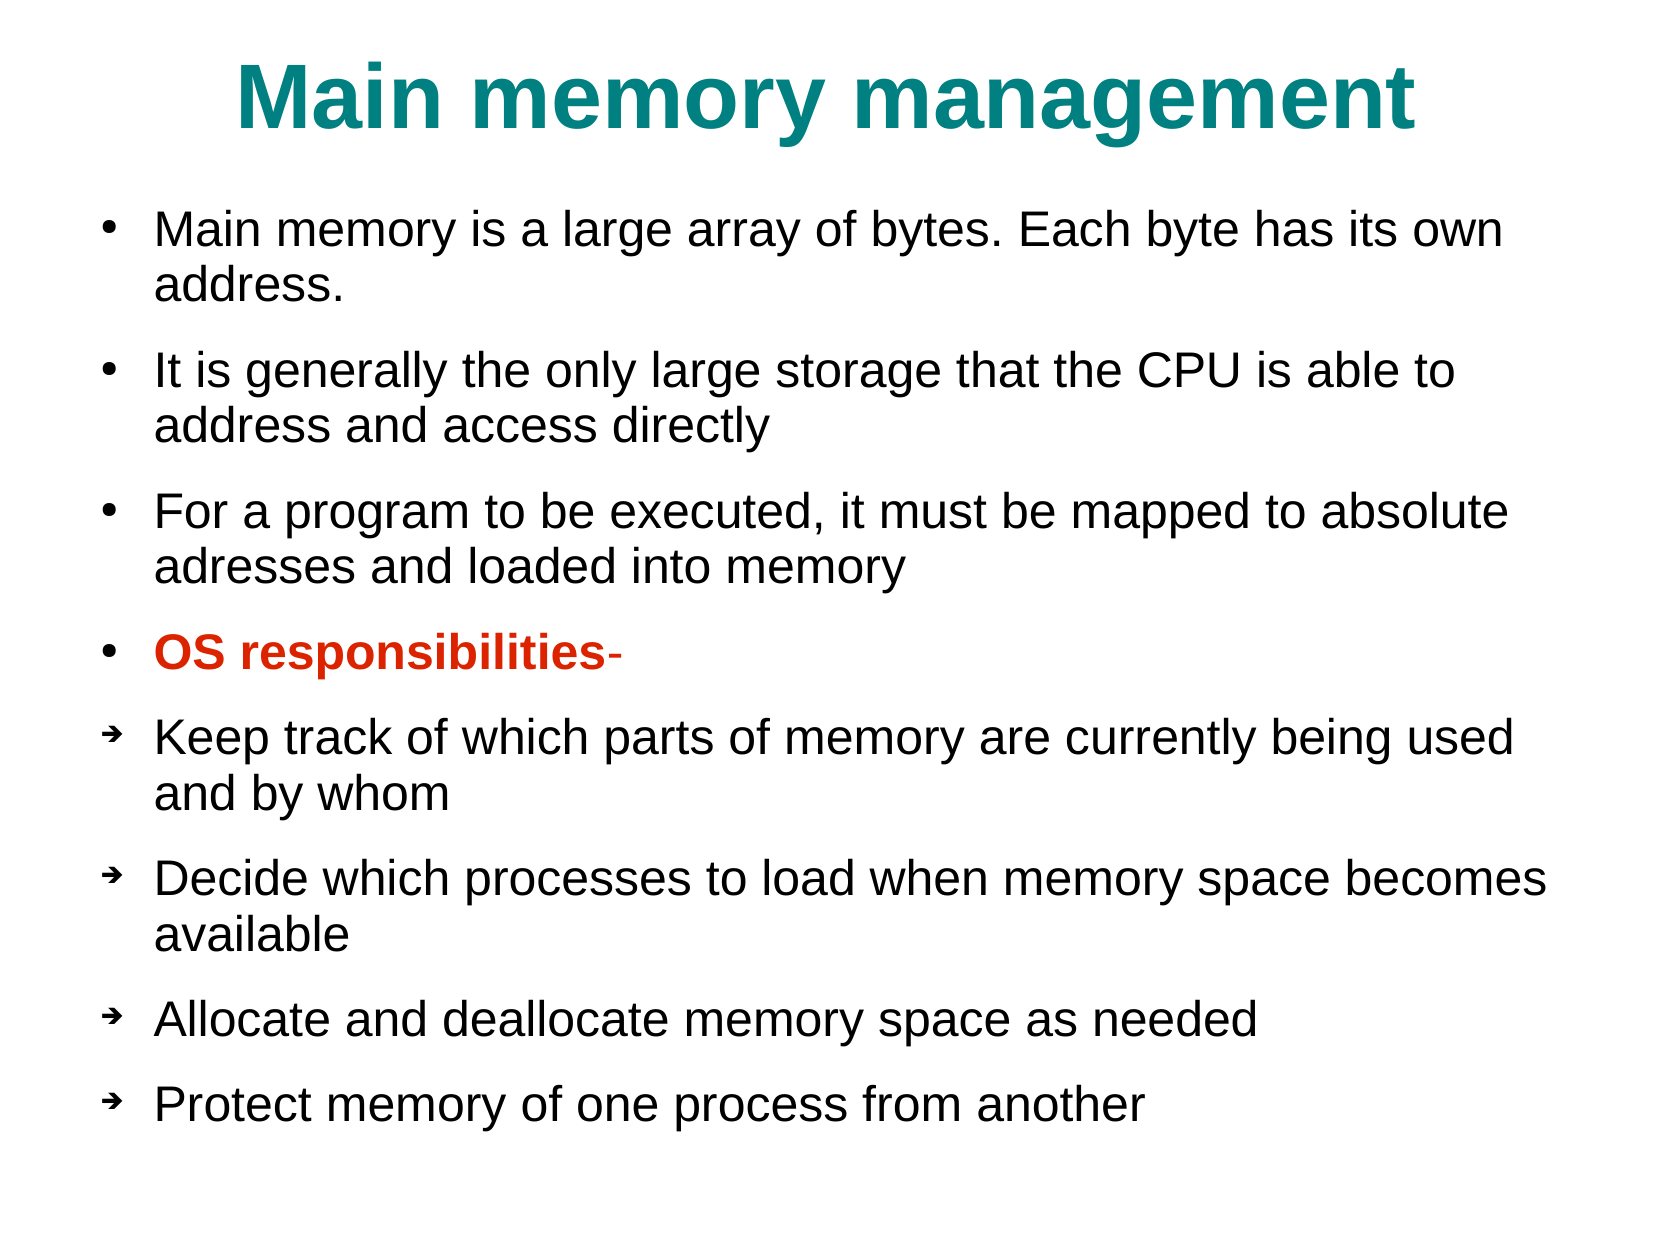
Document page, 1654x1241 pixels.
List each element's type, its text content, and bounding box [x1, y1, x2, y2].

list Main memory is a large array of bytes. Each byte has its own address. It is generally the only large storage that the CPU is able to address and access directly For a program to be executed, it must be mapped to absolute adresses and loaded into memory OS responsibilities- Keep track of which parts of memory are currently being used and by whom Decide which processes to load when memory space becomes available Allocate and deallocate memory space as needed Protect memory of one process from another [82, 200, 1571, 1205]
title Main memory management [82, 0, 1571, 200]
